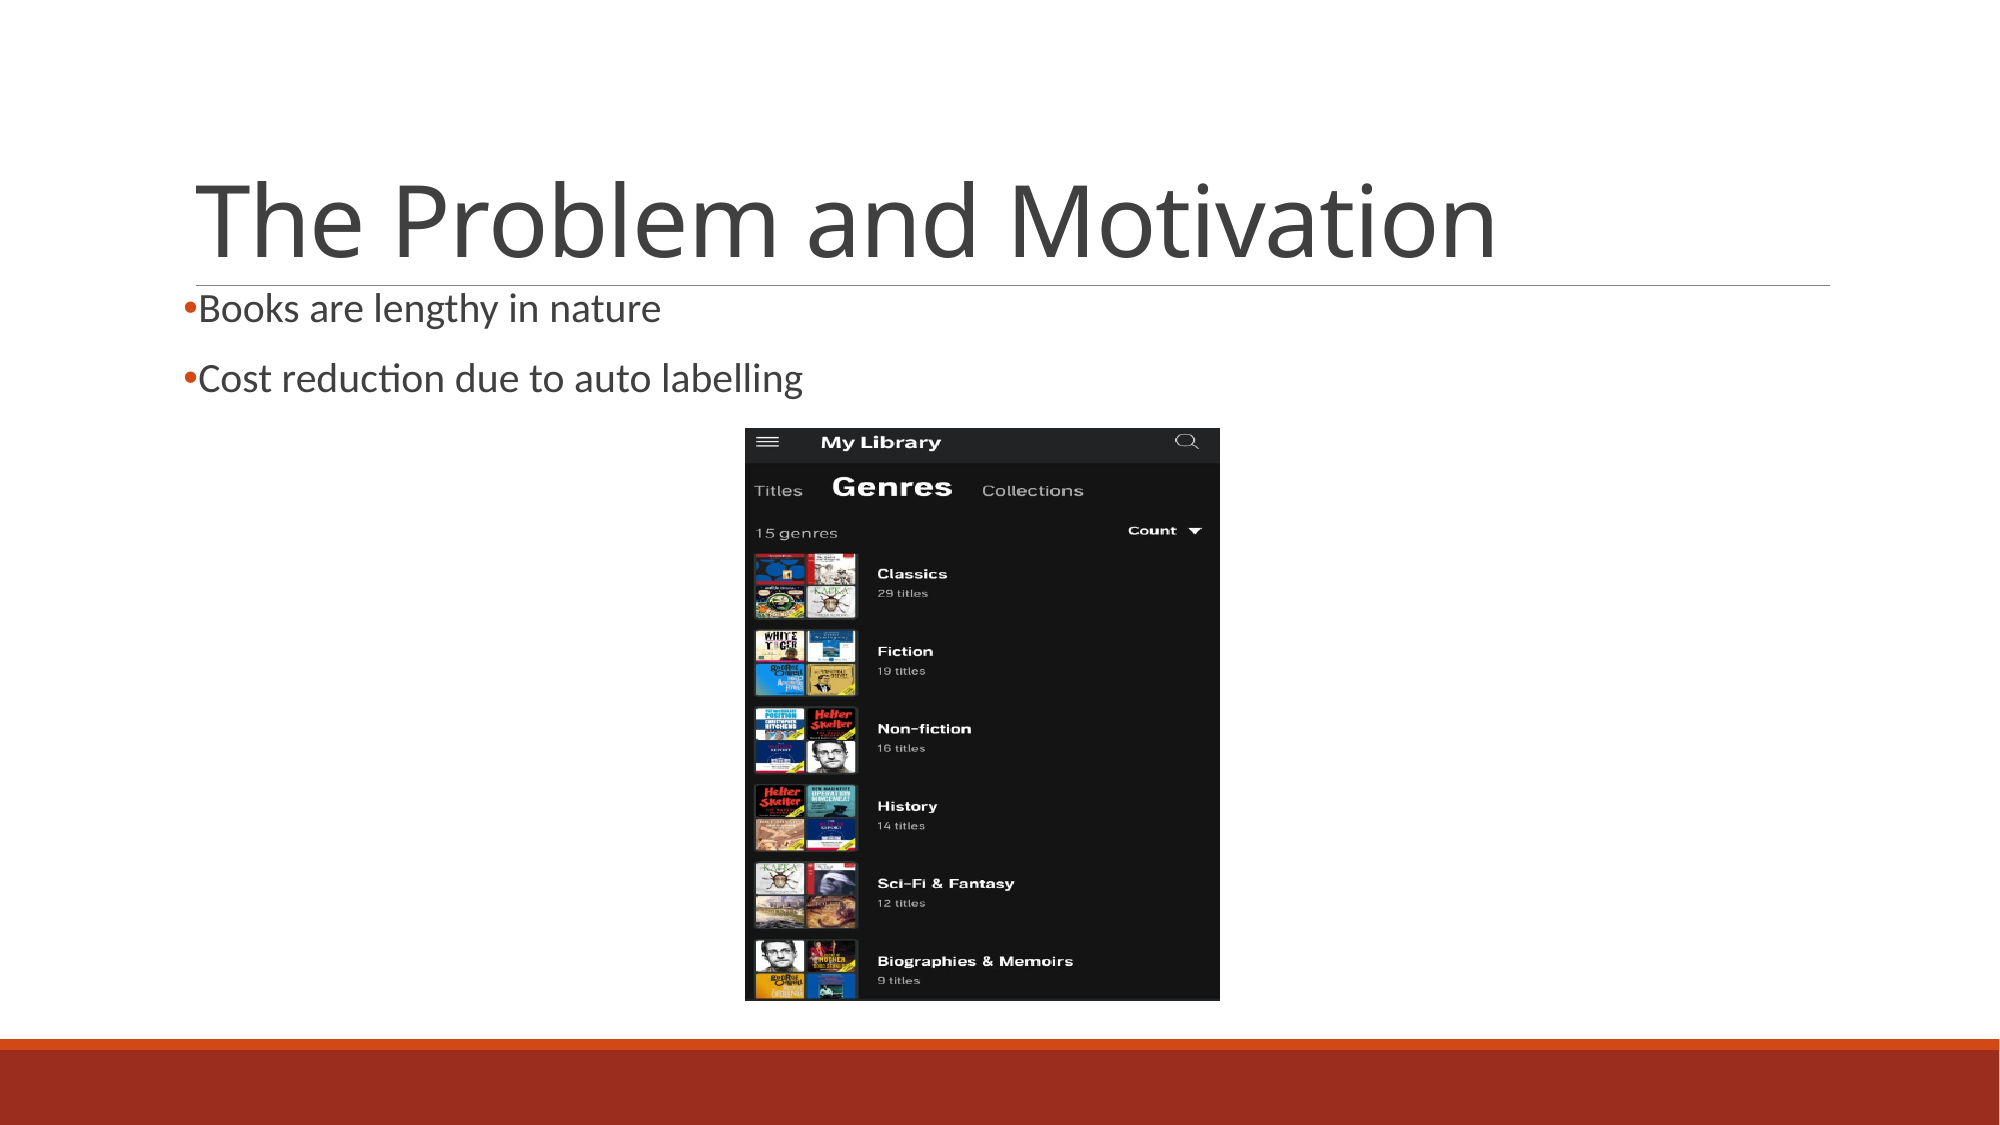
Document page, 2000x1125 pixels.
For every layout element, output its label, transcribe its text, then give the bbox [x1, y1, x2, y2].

title The Problem and Motivation [179, 47, 1830, 286]
list Books are lengthy in nature Cost reduction due to auto labelling [183, 279, 1850, 1023]
picture [745, 428, 1220, 1001]
